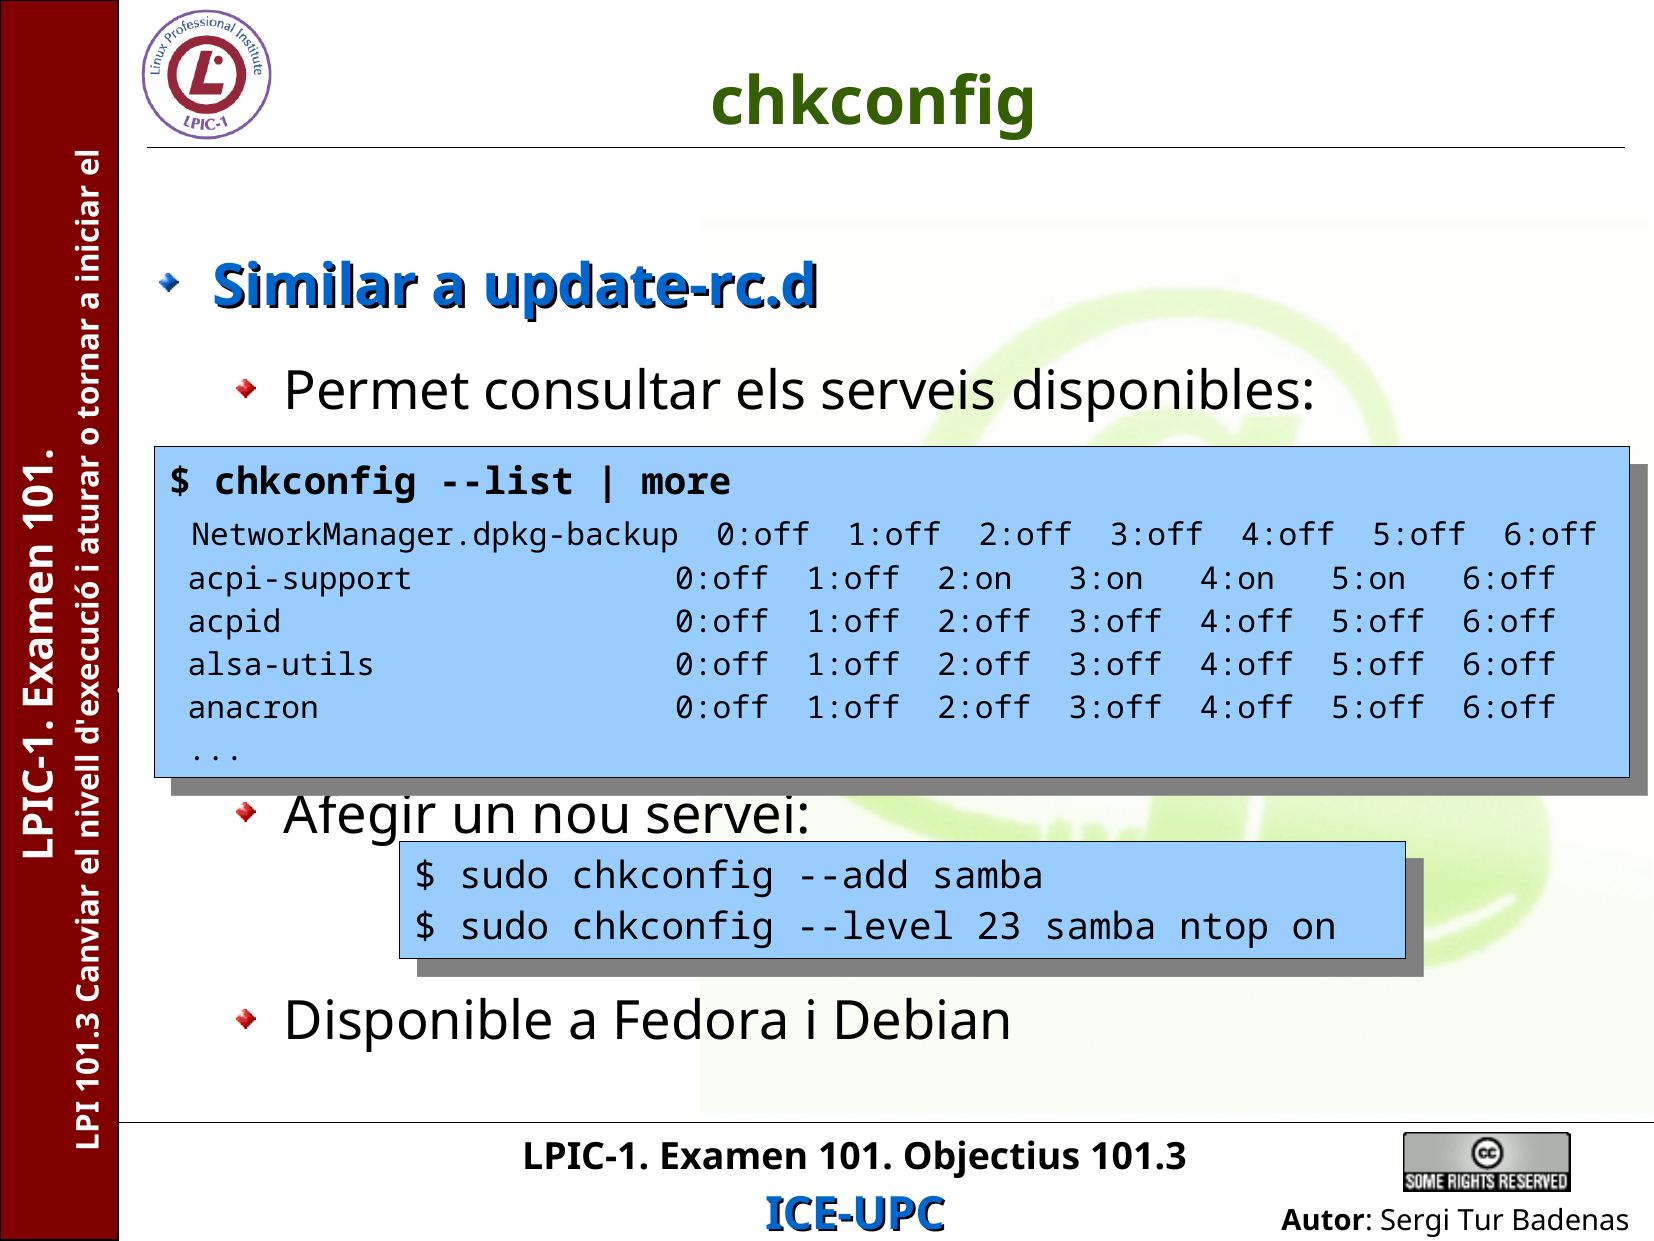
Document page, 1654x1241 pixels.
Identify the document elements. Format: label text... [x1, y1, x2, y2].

picture [1403, 1132, 1571, 1192]
list Similar a update-rc.d Permet consultar els serveis disponibles: Afegir un nou servei: Disponible a Fedora i Debian [141, 242, 1630, 1078]
picture [700, 217, 1654, 1113]
text_box $ chkconfig --list | more NetworkManager.dpkg-backup 0:off 1:off 2:off 3:off 4:off 5:off 6:off acpi-support 0:off 1:off 2:on 3:on 4:on 5:on 6:off acpid 0:off 1:off 2:off 3:off 4:off 5:off 6:off alsa-utils 0:off 1:off 2:off 3:off 4:off 5:off 6:off anacron 0:off 1:off 2:off 3:off 4:off 5:off 6:off ... [154, 446, 1630, 693]
picture [135, 5, 277, 55]
text_box $ sudo chkconfig --add samba $ sudo chkconfig --level 23 samba ntop on [399, 841, 1406, 932]
title chkconfig [129, 55, 1619, 142]
